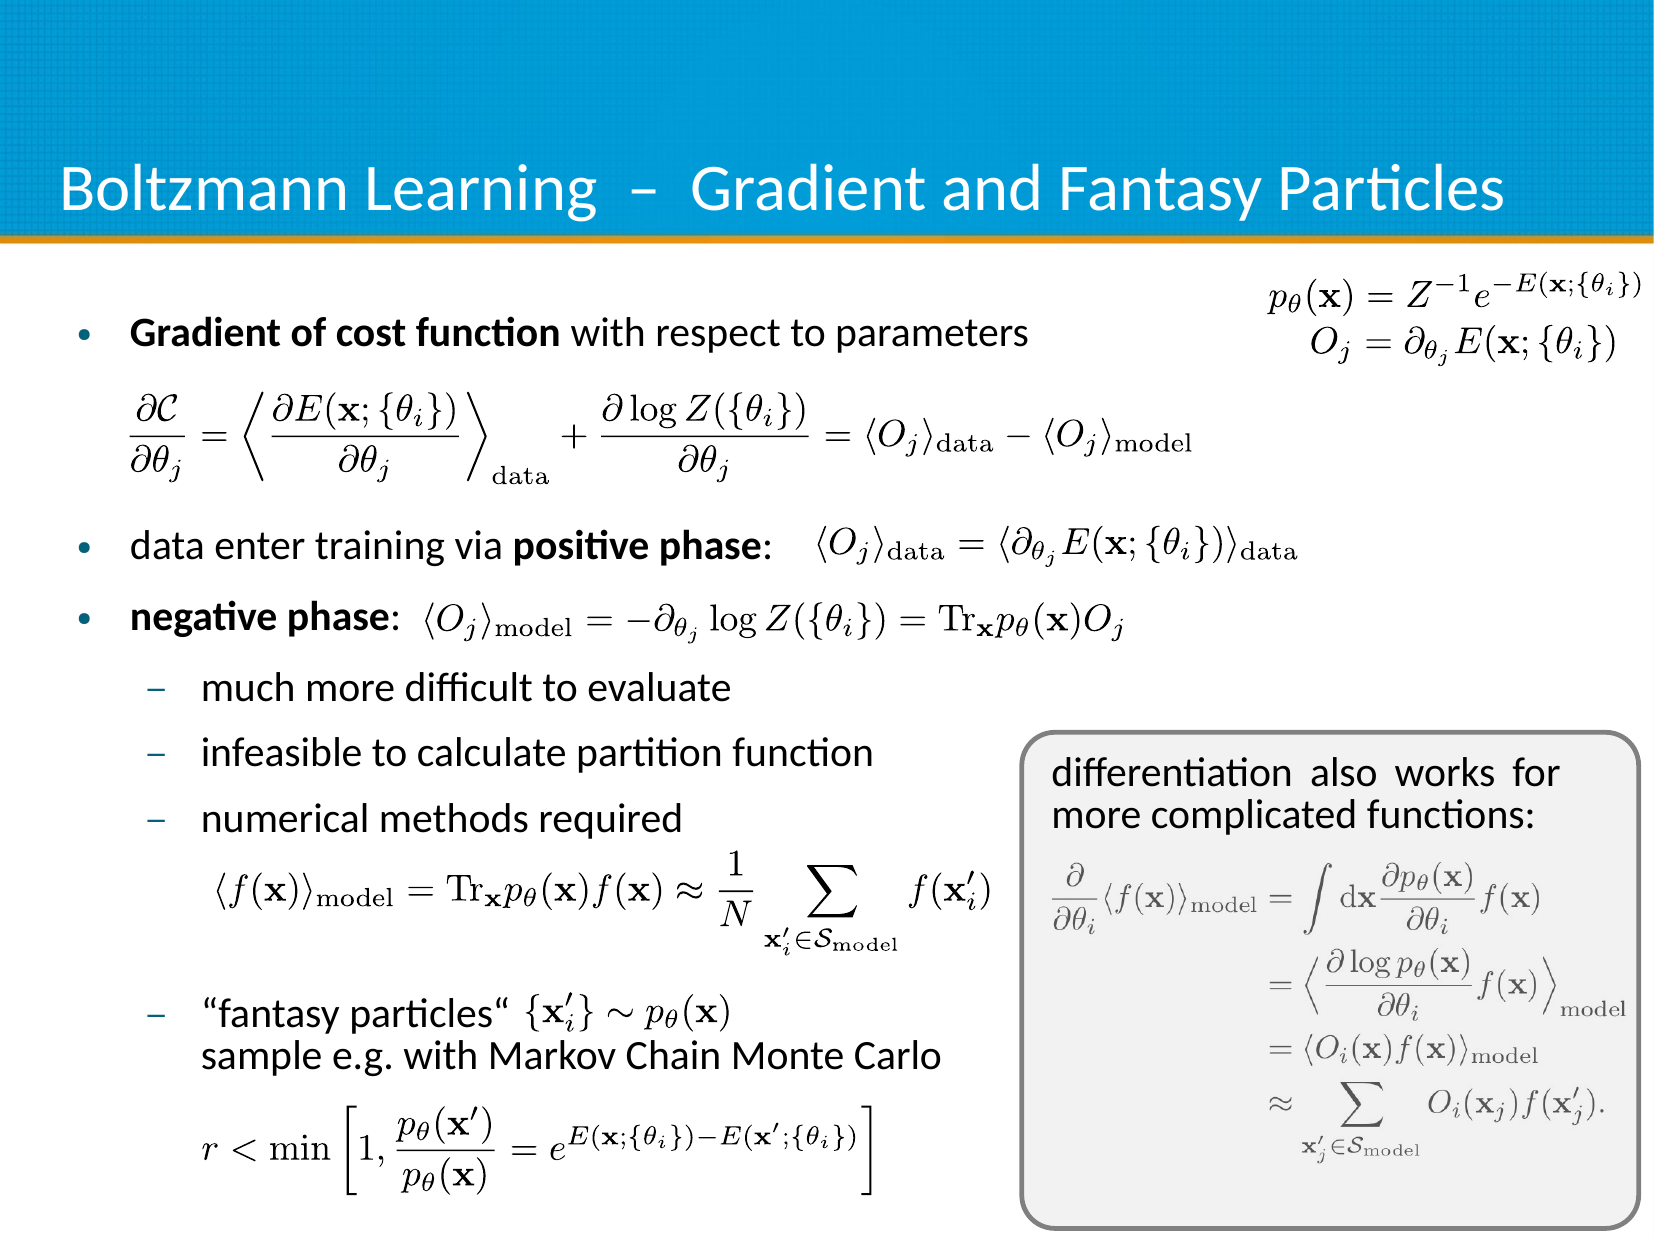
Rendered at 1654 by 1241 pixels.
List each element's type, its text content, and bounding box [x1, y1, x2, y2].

title Boltzmann Learning – Gradient and Fantasy Particles [59, 19, 1595, 227]
list Gradient of cost function with respect to parameters data enter training via positive phase: negative phase: much more difficult to evaluate infeasible to calculate partition function numerical methods required “fantasy particles“ sample e.g. with Markov Chain Monte Carlo [59, 315, 1583, 1158]
picture [1639, 838, 1646, 1193]
text_box differentiation also works for more complicated functions: [1041, 755, 1588, 839]
text_box [813, 525, 1298, 567]
text_box [201, 1105, 881, 1196]
text_box [421, 602, 1126, 644]
text_box [1267, 271, 1644, 317]
text_box [129, 391, 1193, 485]
picture [0, 233, 1654, 244]
text_box [1309, 324, 1619, 367]
text_box [523, 992, 733, 1032]
text_box [212, 850, 994, 956]
text_box [1021, 732, 1639, 1229]
